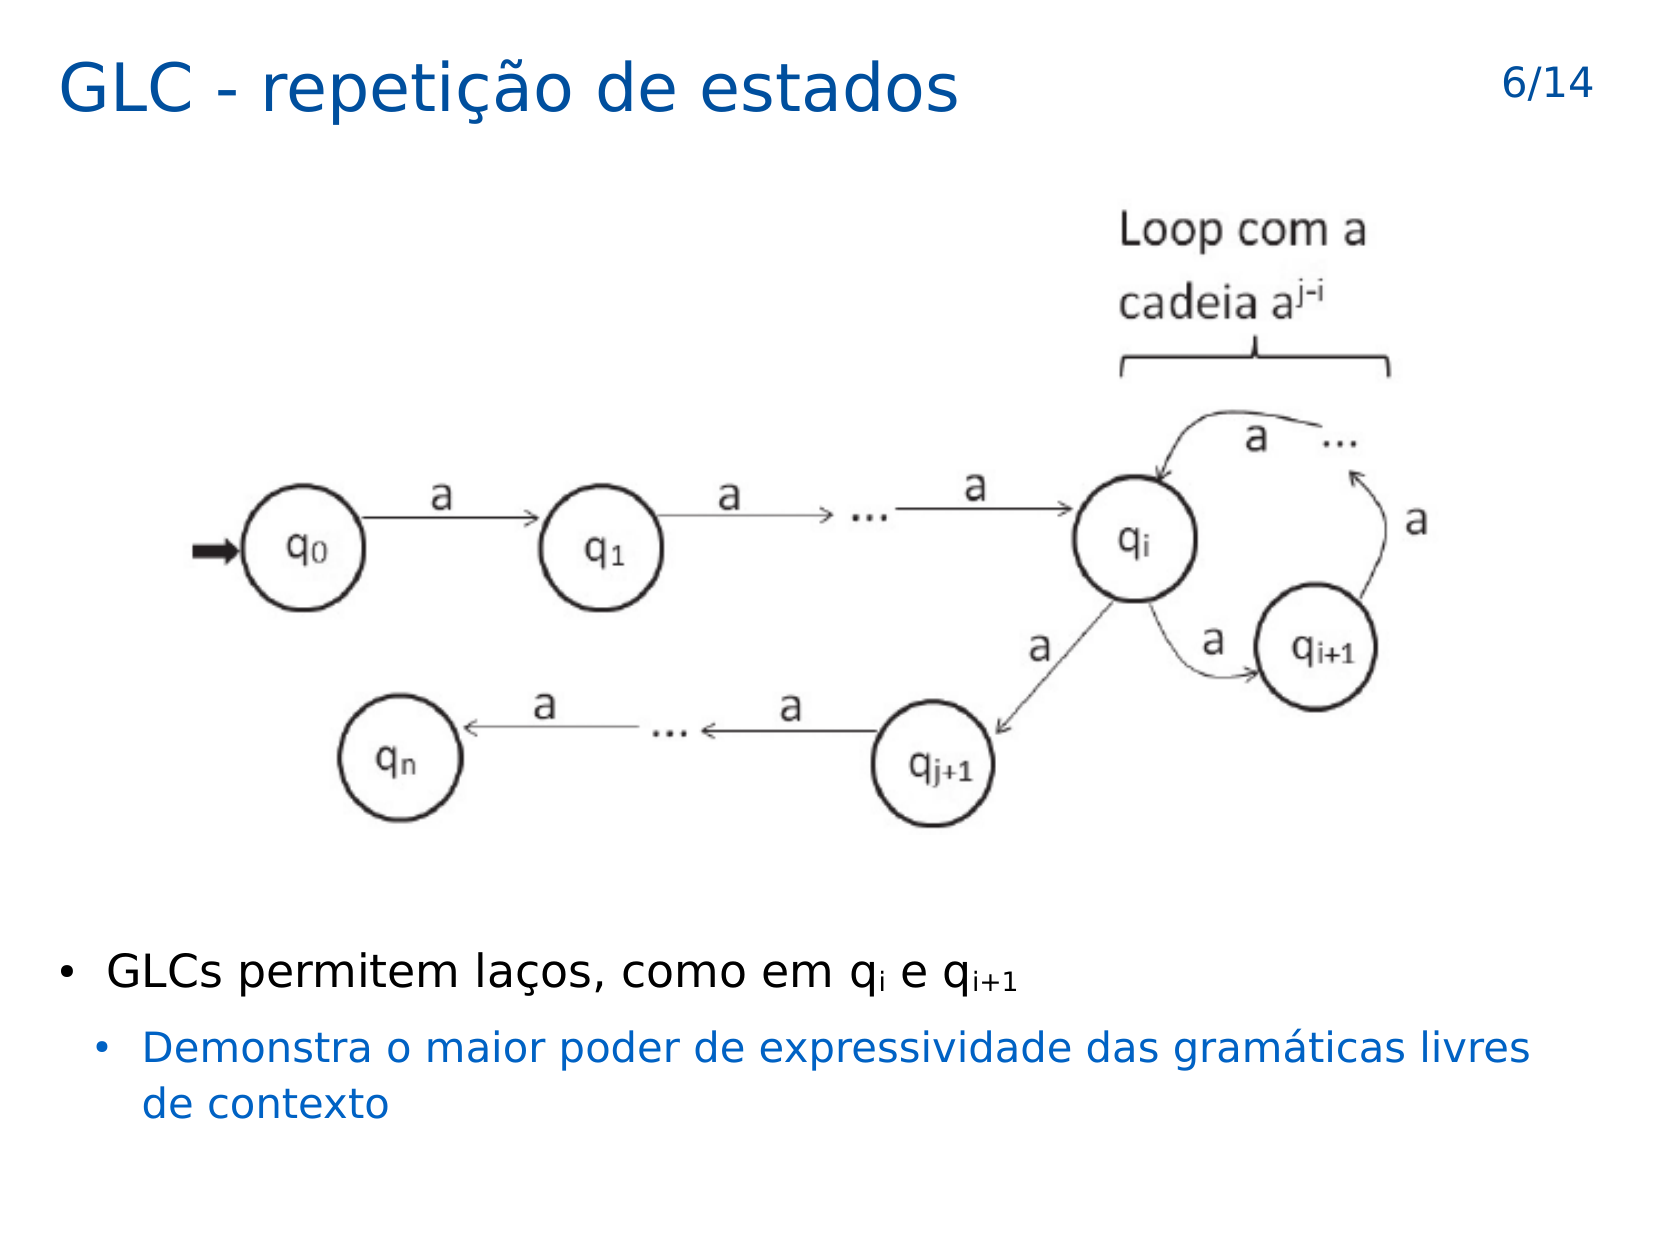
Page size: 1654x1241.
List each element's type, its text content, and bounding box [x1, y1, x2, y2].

picture [182, 197, 1443, 835]
title GLC - repetição de estados [59, 29, 1625, 148]
list GLCs permitem laços, como em qi e qi+1 Demonstra o maior poder de expressividade das gramáticas livres de contexto [59, 937, 1595, 1182]
